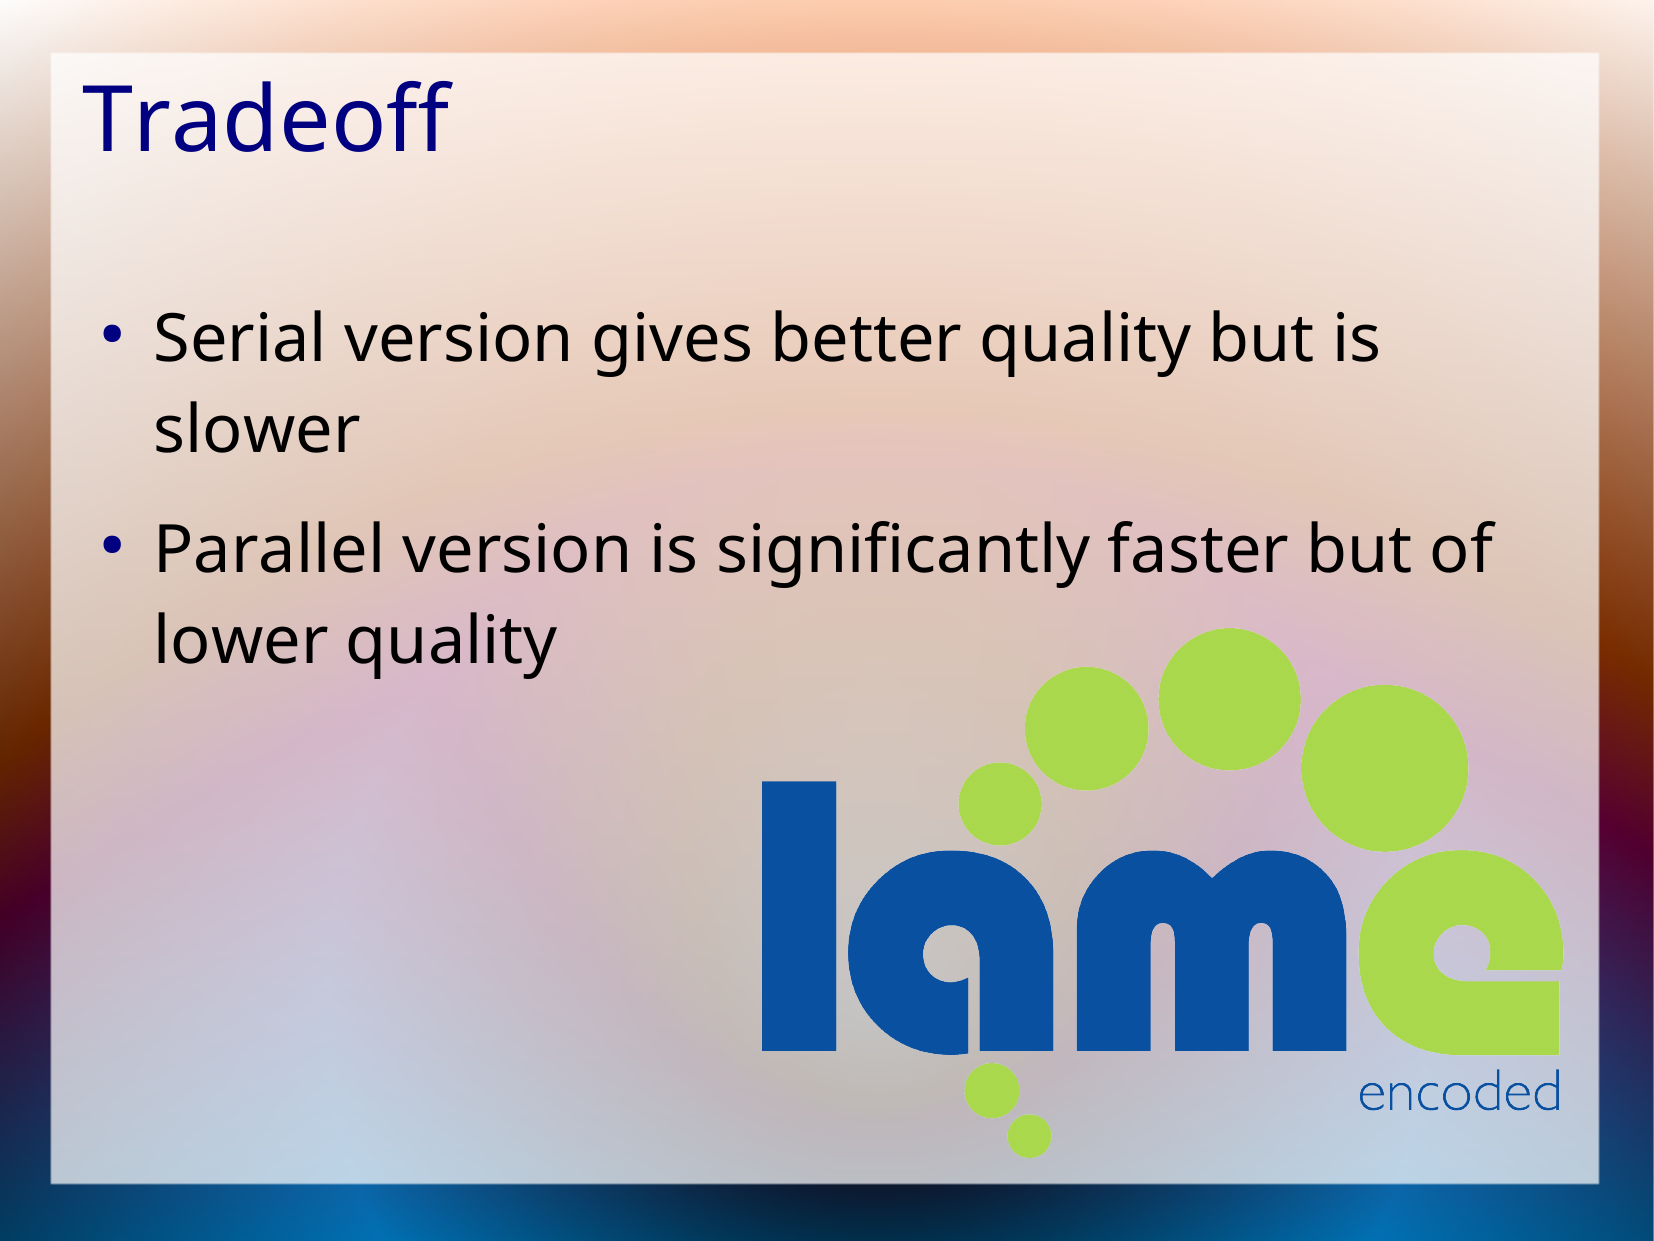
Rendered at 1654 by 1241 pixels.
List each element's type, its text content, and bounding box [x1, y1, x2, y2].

title Tradeoff [82, 38, 1571, 290]
list Serial version gives better quality but is slower Parallel version is significantly faster but of lower quality [82, 290, 1571, 1019]
picture [0, 0, 1654, 1241]
